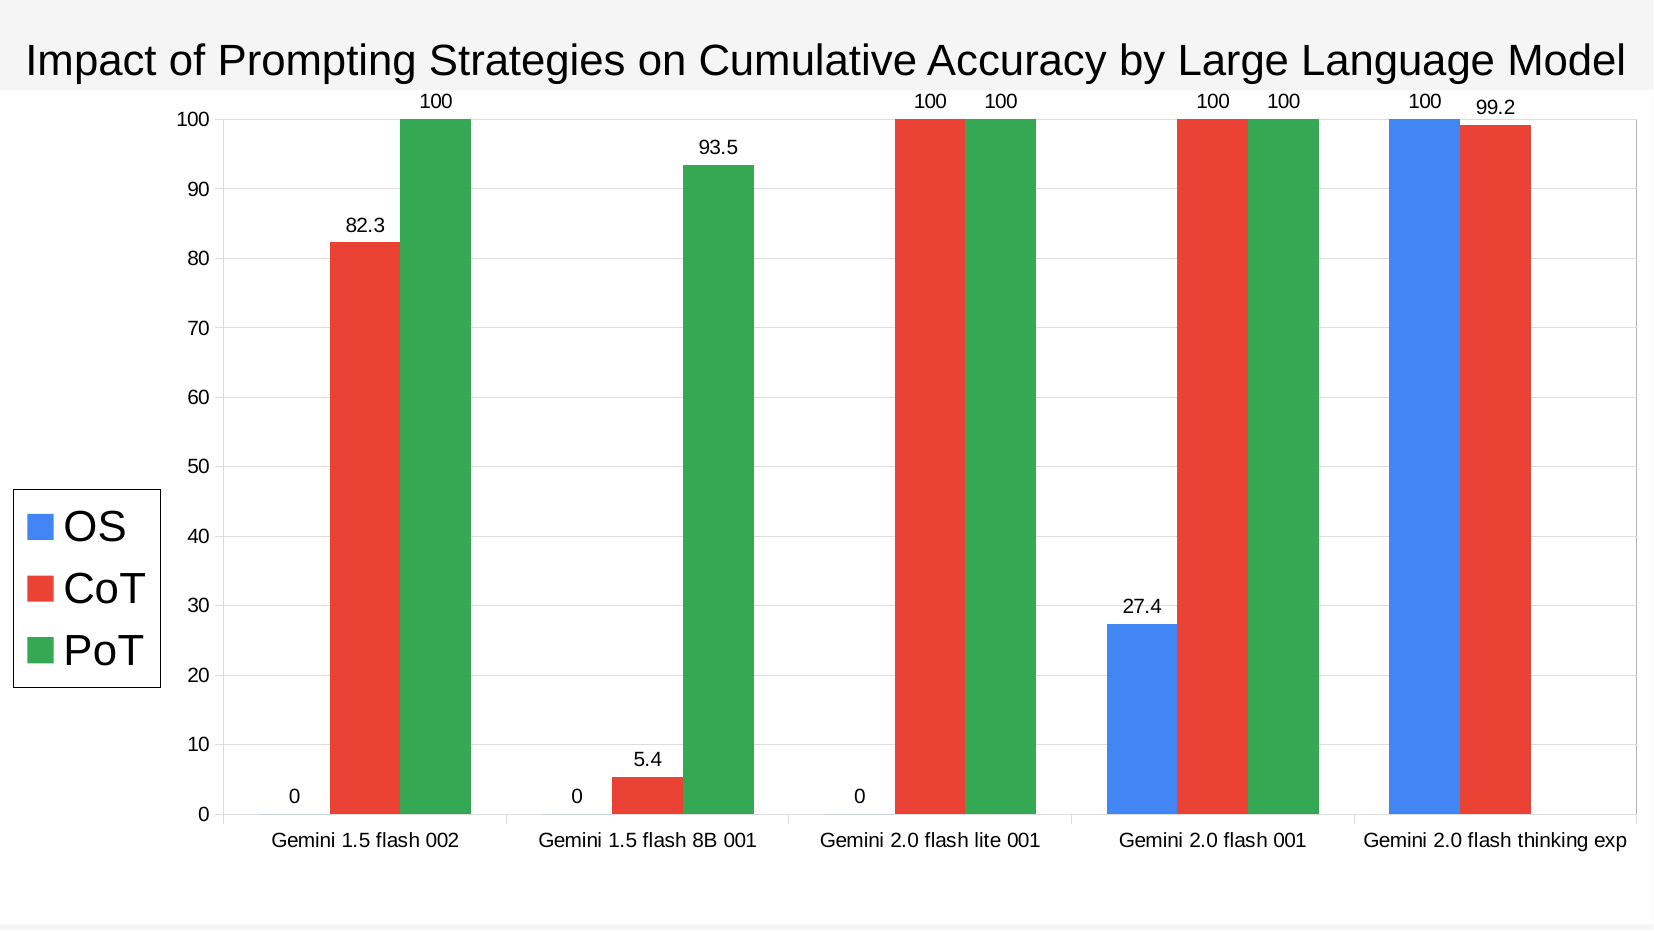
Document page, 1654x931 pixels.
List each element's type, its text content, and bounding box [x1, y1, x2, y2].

chart [0, 92, 1653, 925]
title Impact of Prompting Strategies on Cumulative Accuracy by Large Language Model [0, 29, 1654, 92]
